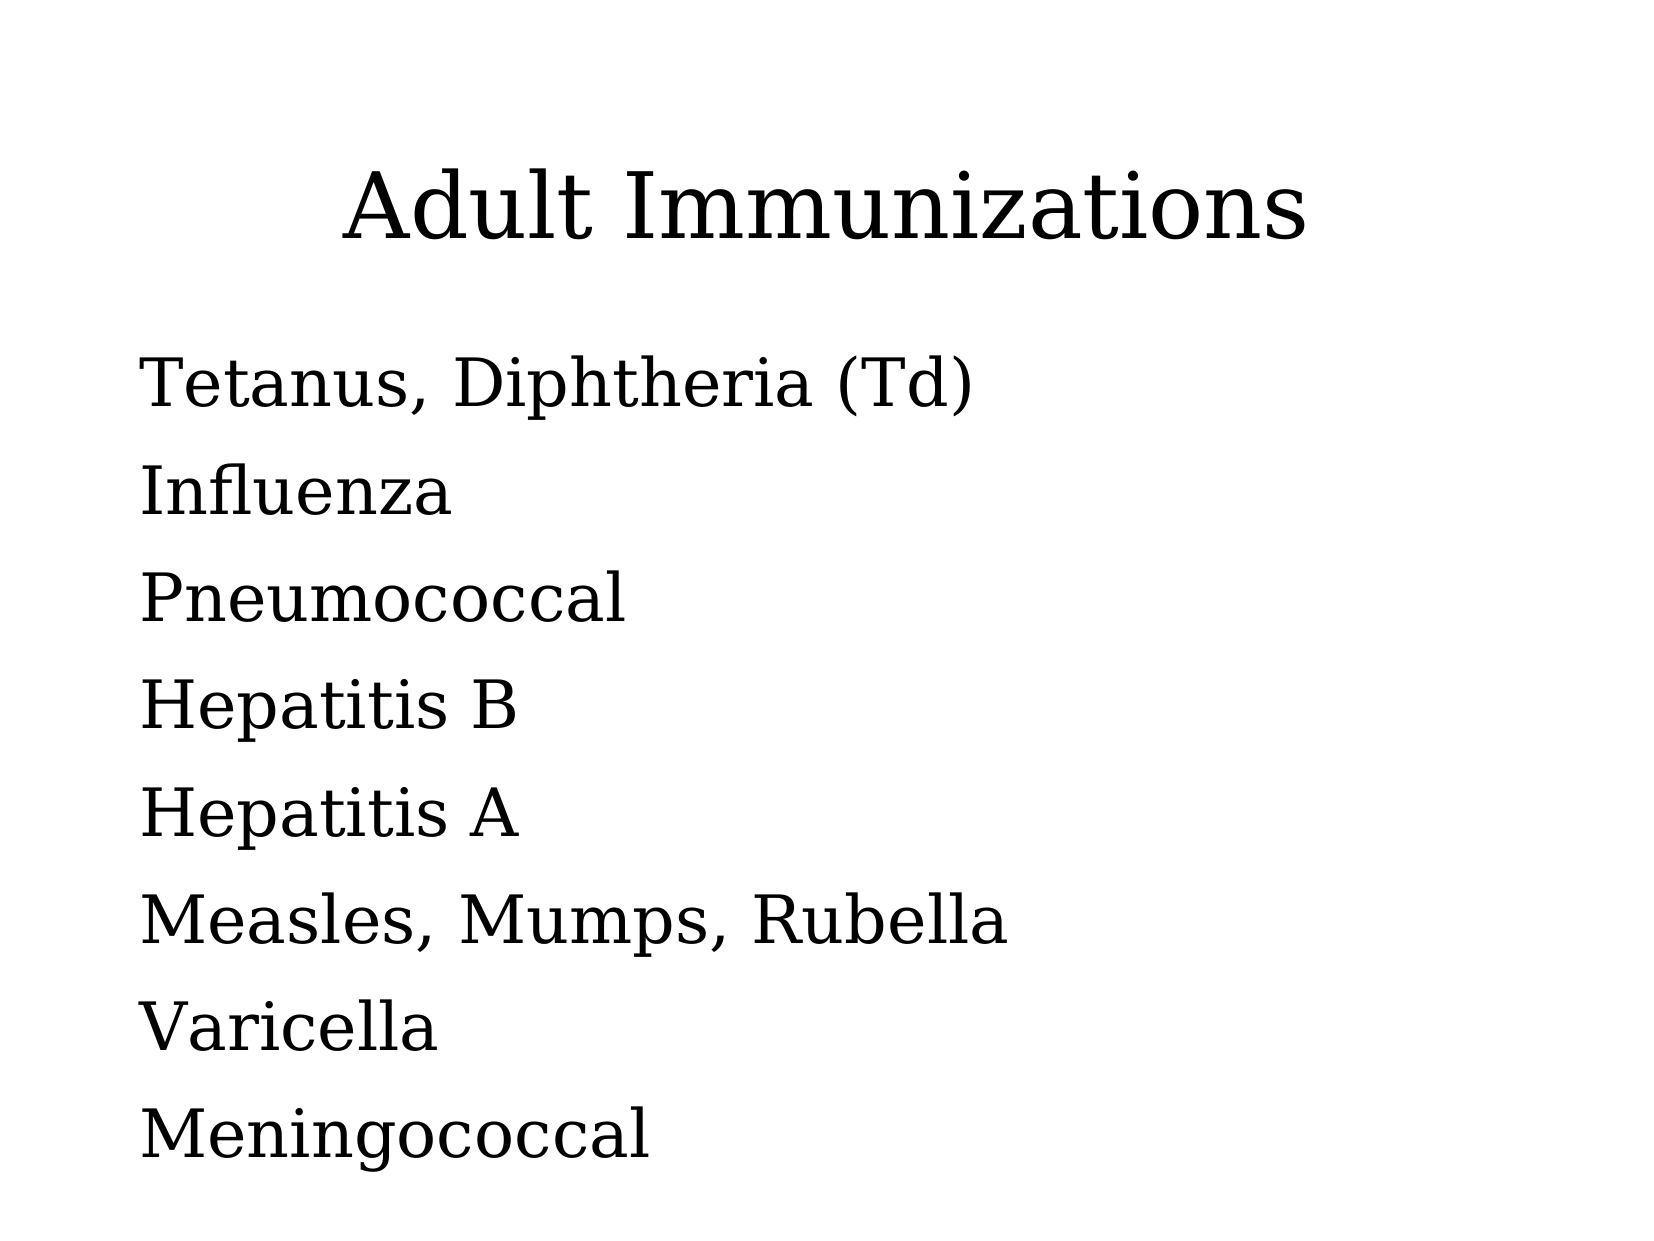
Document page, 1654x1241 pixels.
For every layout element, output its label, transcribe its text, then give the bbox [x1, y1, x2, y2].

title Adult Immunizations [121, 102, 1534, 311]
list Tetanus, Diphtheria (Td) Influenza Pneumococcal Hepatitis B Hepatitis A Measles, Mumps, Rubella Varicella Meningococcal [121, 344, 1534, 1174]
